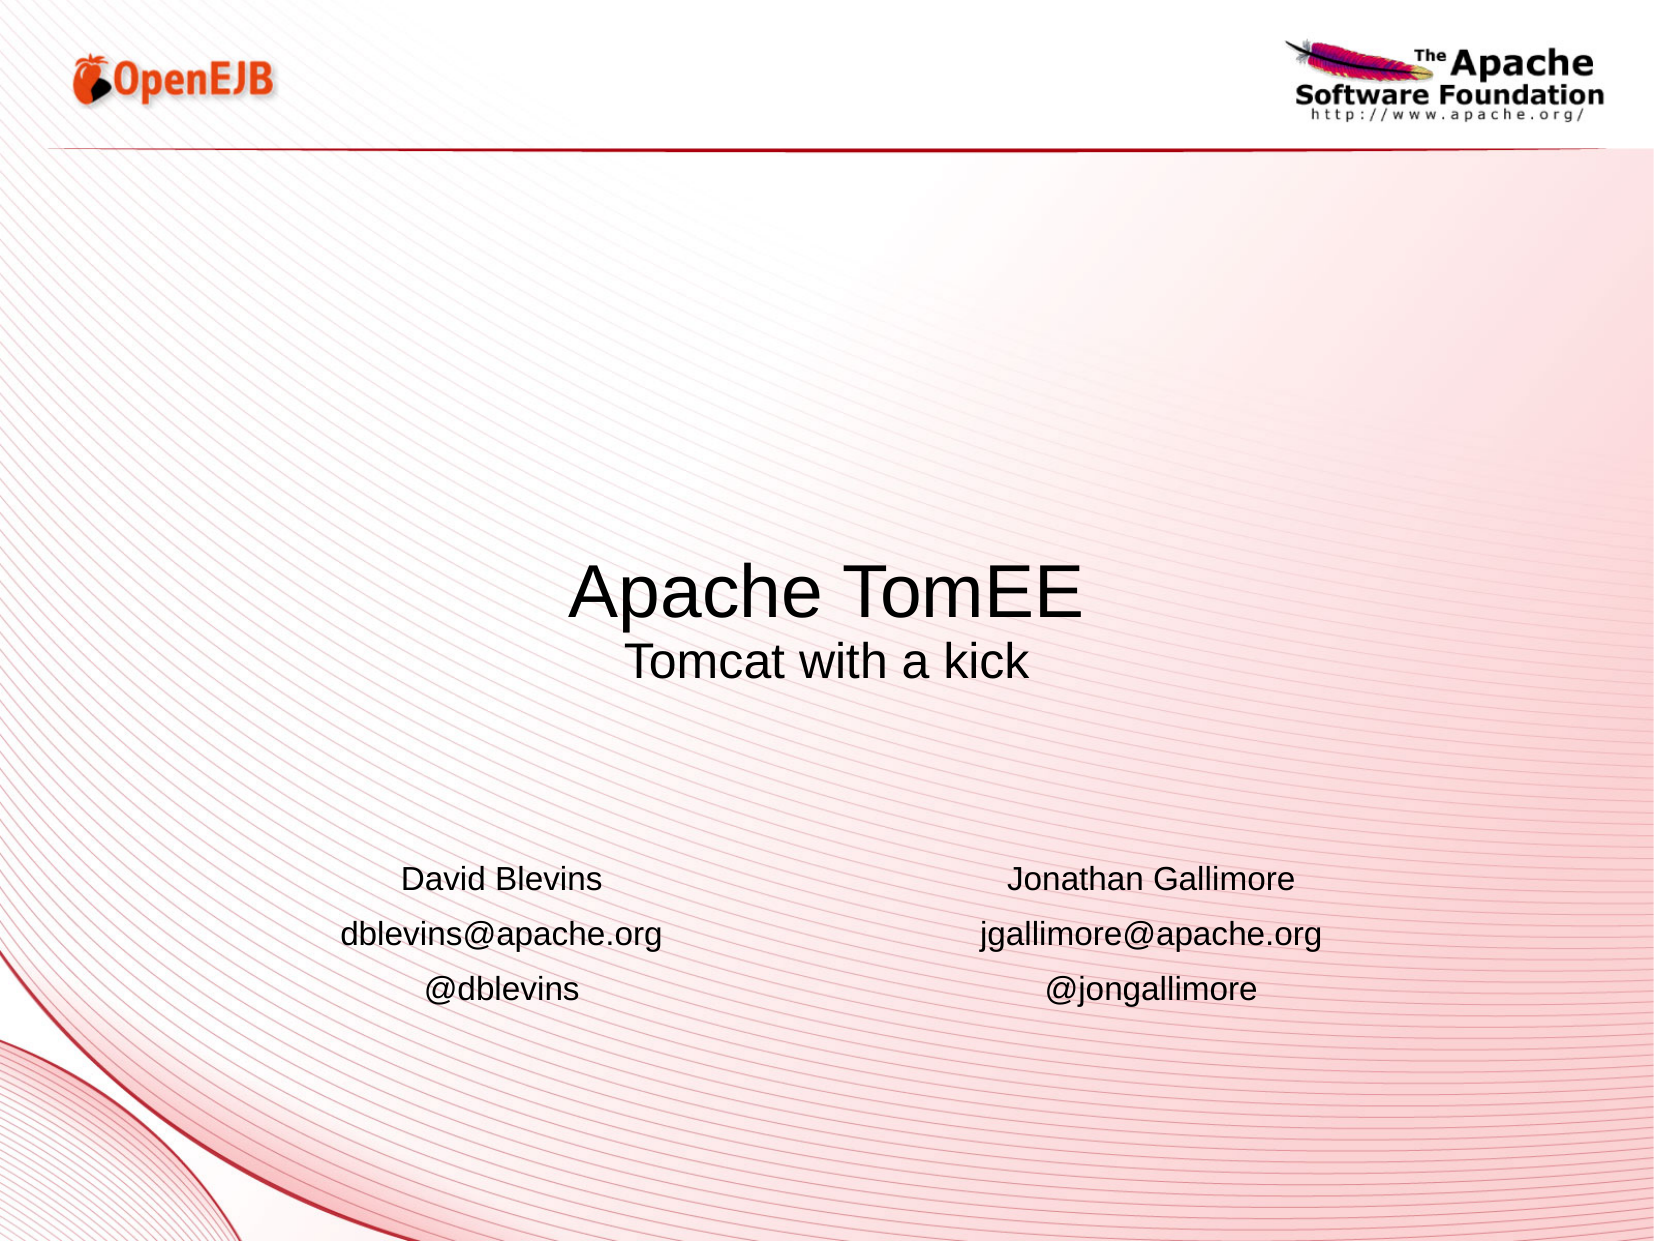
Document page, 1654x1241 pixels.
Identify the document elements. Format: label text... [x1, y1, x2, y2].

table_cell @dblevins [177, 963, 827, 1018]
table_cell dblevins@apache.org [177, 908, 827, 963]
table_cell jgallimore@apache.org [827, 908, 1476, 963]
subtitle Apache TomEE Tomcat with a kick [82, 206, 1571, 1102]
table_header David Blevins [177, 852, 827, 908]
picture [0, 0, 1654, 1241]
table_header Jonathan Gallimore [827, 852, 1476, 908]
table_cell @jongallimore [827, 963, 1476, 1018]
